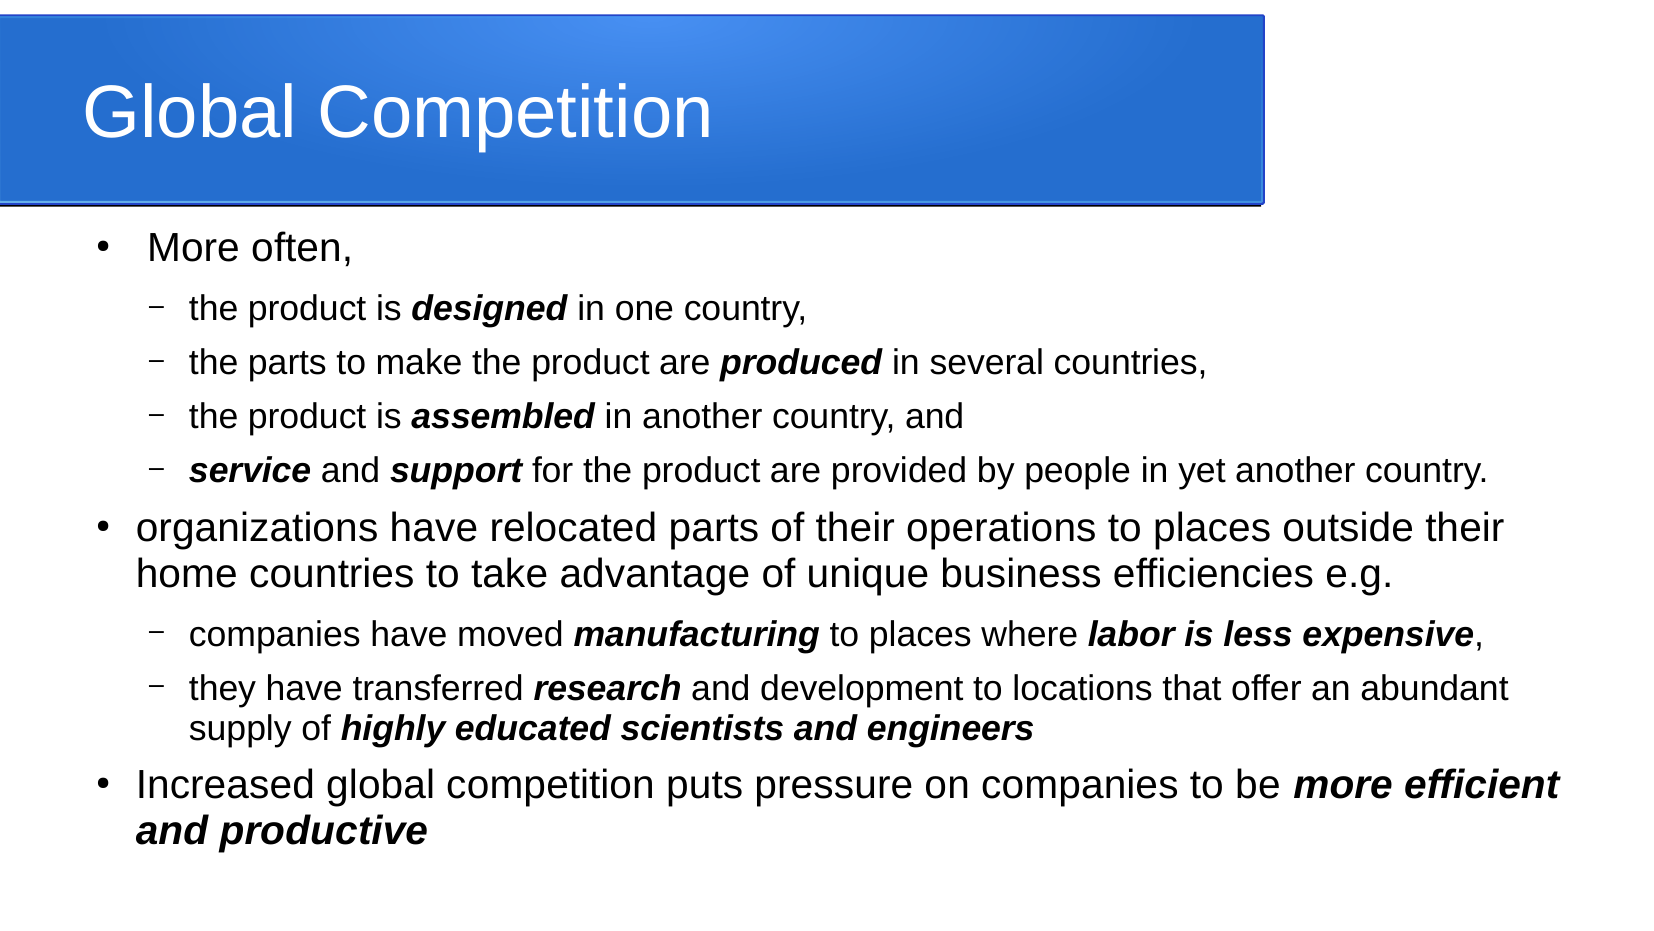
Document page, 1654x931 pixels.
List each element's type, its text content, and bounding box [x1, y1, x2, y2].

title Global Competition [82, 35, 1235, 189]
list More often, the product is designed in one country, the parts to make the product are produced in several countries, the product is assembled in another country, and service and support for the product are provided by people in yet another country. organizations have relocated parts of their operations to places outside their home countries to take advantage of unique business efficiencies e.g. companies have moved manufacturing to places where labor is less expensive, they have transferred research and development to locations that offer an abundant supply of highly educated scientists and engineers Increased global competition puts pressure on companies to be more efficient and productive [82, 224, 1571, 856]
